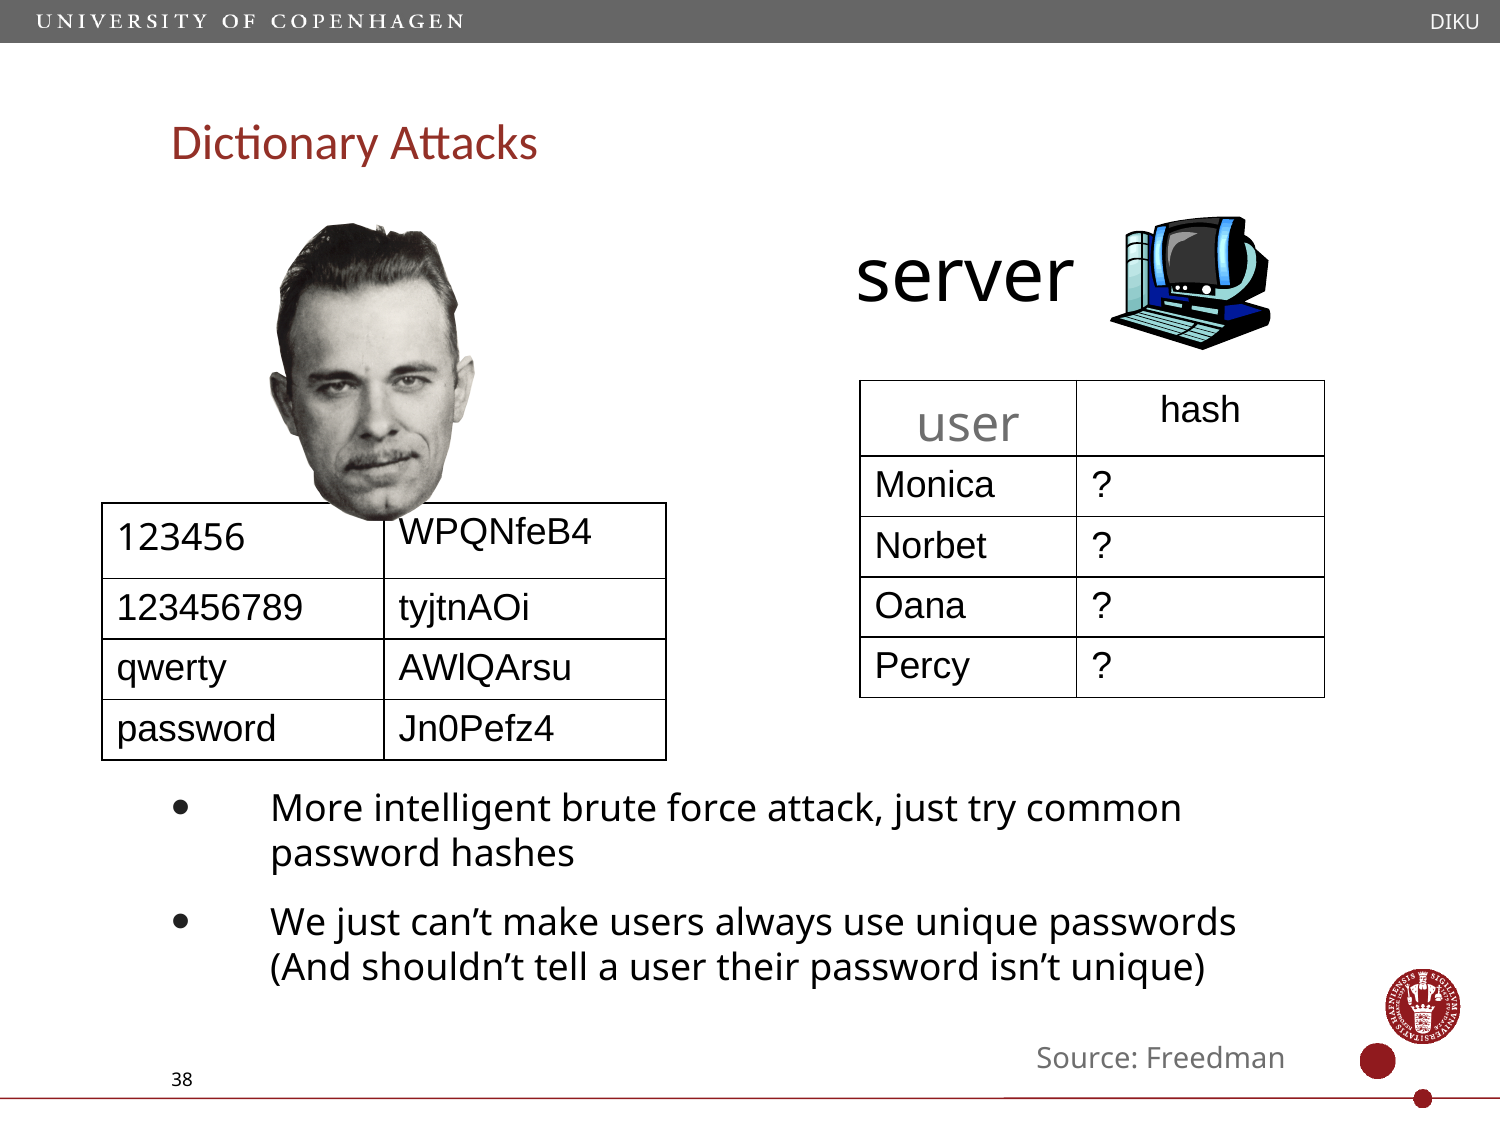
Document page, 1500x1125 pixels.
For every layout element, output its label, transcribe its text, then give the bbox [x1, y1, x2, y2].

picture [1109, 215, 1273, 351]
table_cell tyjtnAOi [385, 579, 665, 638]
table_header 123456 [103, 504, 383, 578]
picture [269, 223, 475, 521]
table_header user [861, 381, 1076, 455]
table_cell Jn0Pefz4 [385, 700, 665, 759]
picture [0, 910, 1500, 1122]
table_header WPQNfeB4 [403, 521, 413, 539]
table_cell AWlQArsu [385, 640, 665, 699]
text_box More intelligent brute force attack, just try common password hashes We just can’t make users always use unique passwords (And shouldn’t tell a user their password isn’t unique) [171, 784, 1330, 1068]
table_header WPQNfeB4 [464, 521, 483, 542]
table_header hash [1077, 381, 1324, 455]
table_cell Monica [861, 457, 1076, 516]
table_cell ? [1077, 578, 1324, 636]
table_cell ? [1077, 517, 1324, 576]
table_cell ? [1077, 457, 1324, 516]
text_box Dictionary Attacks [171, 75, 1329, 171]
text_box <number> [171, 1068, 522, 1092]
text_box Source: Freedman [1021, 1031, 1341, 1083]
table_cell Oana [861, 578, 1076, 636]
text_box server [890, 233, 1041, 309]
table_cell Percy [861, 638, 1076, 697]
table_cell qwerty [103, 640, 383, 699]
table_header WPQNfeB4 [385, 504, 665, 578]
table_cell ? [1077, 638, 1324, 697]
table_cell Norbet [861, 517, 1076, 576]
table_cell password [103, 700, 383, 759]
table_header WPQNfeB4 [418, 521, 429, 541]
table_cell 123456789 [103, 579, 383, 638]
text_box DIKU [469, 0, 1495, 43]
